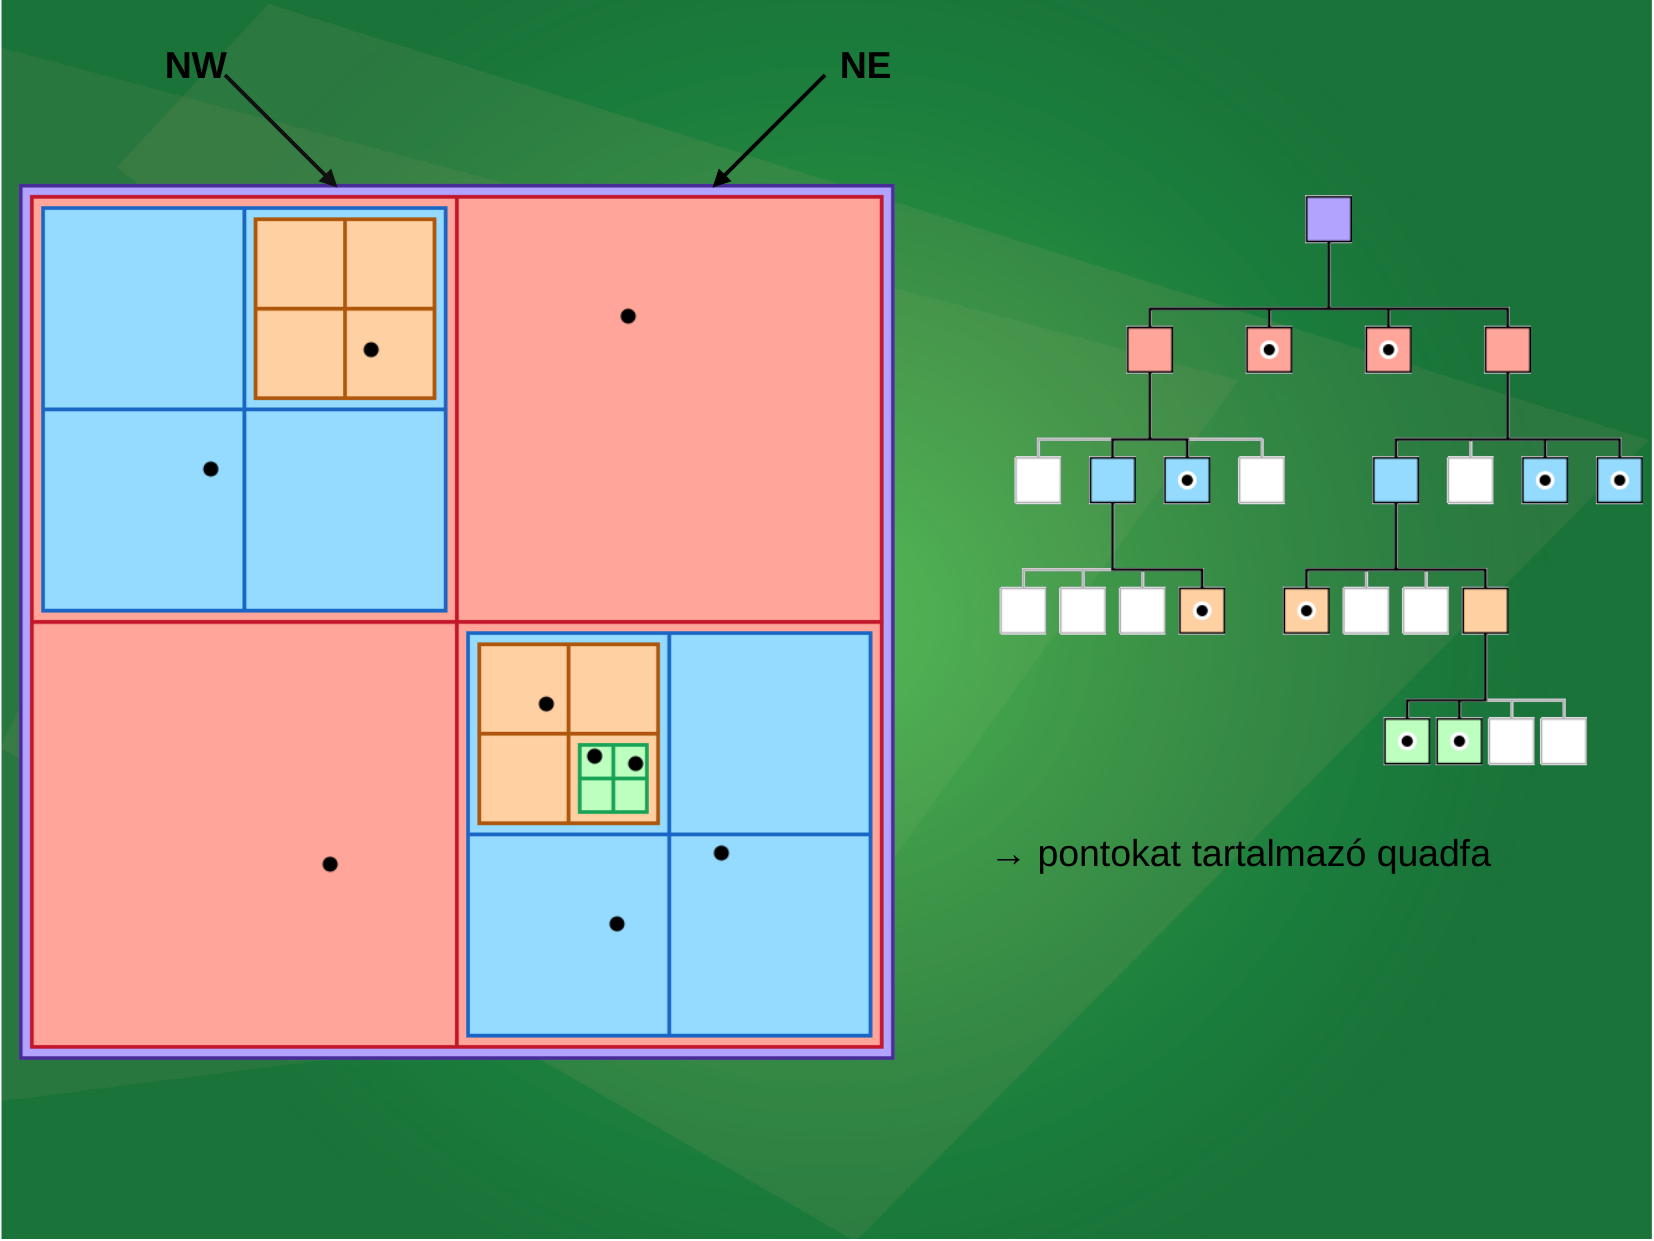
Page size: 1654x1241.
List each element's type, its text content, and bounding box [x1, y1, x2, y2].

text_box → pontokat tartalmazó quadfa [975, 825, 1613, 882]
text_box NE [825, 37, 938, 95]
picture [0, 0, 1654, 1241]
text_box NW [150, 37, 263, 95]
